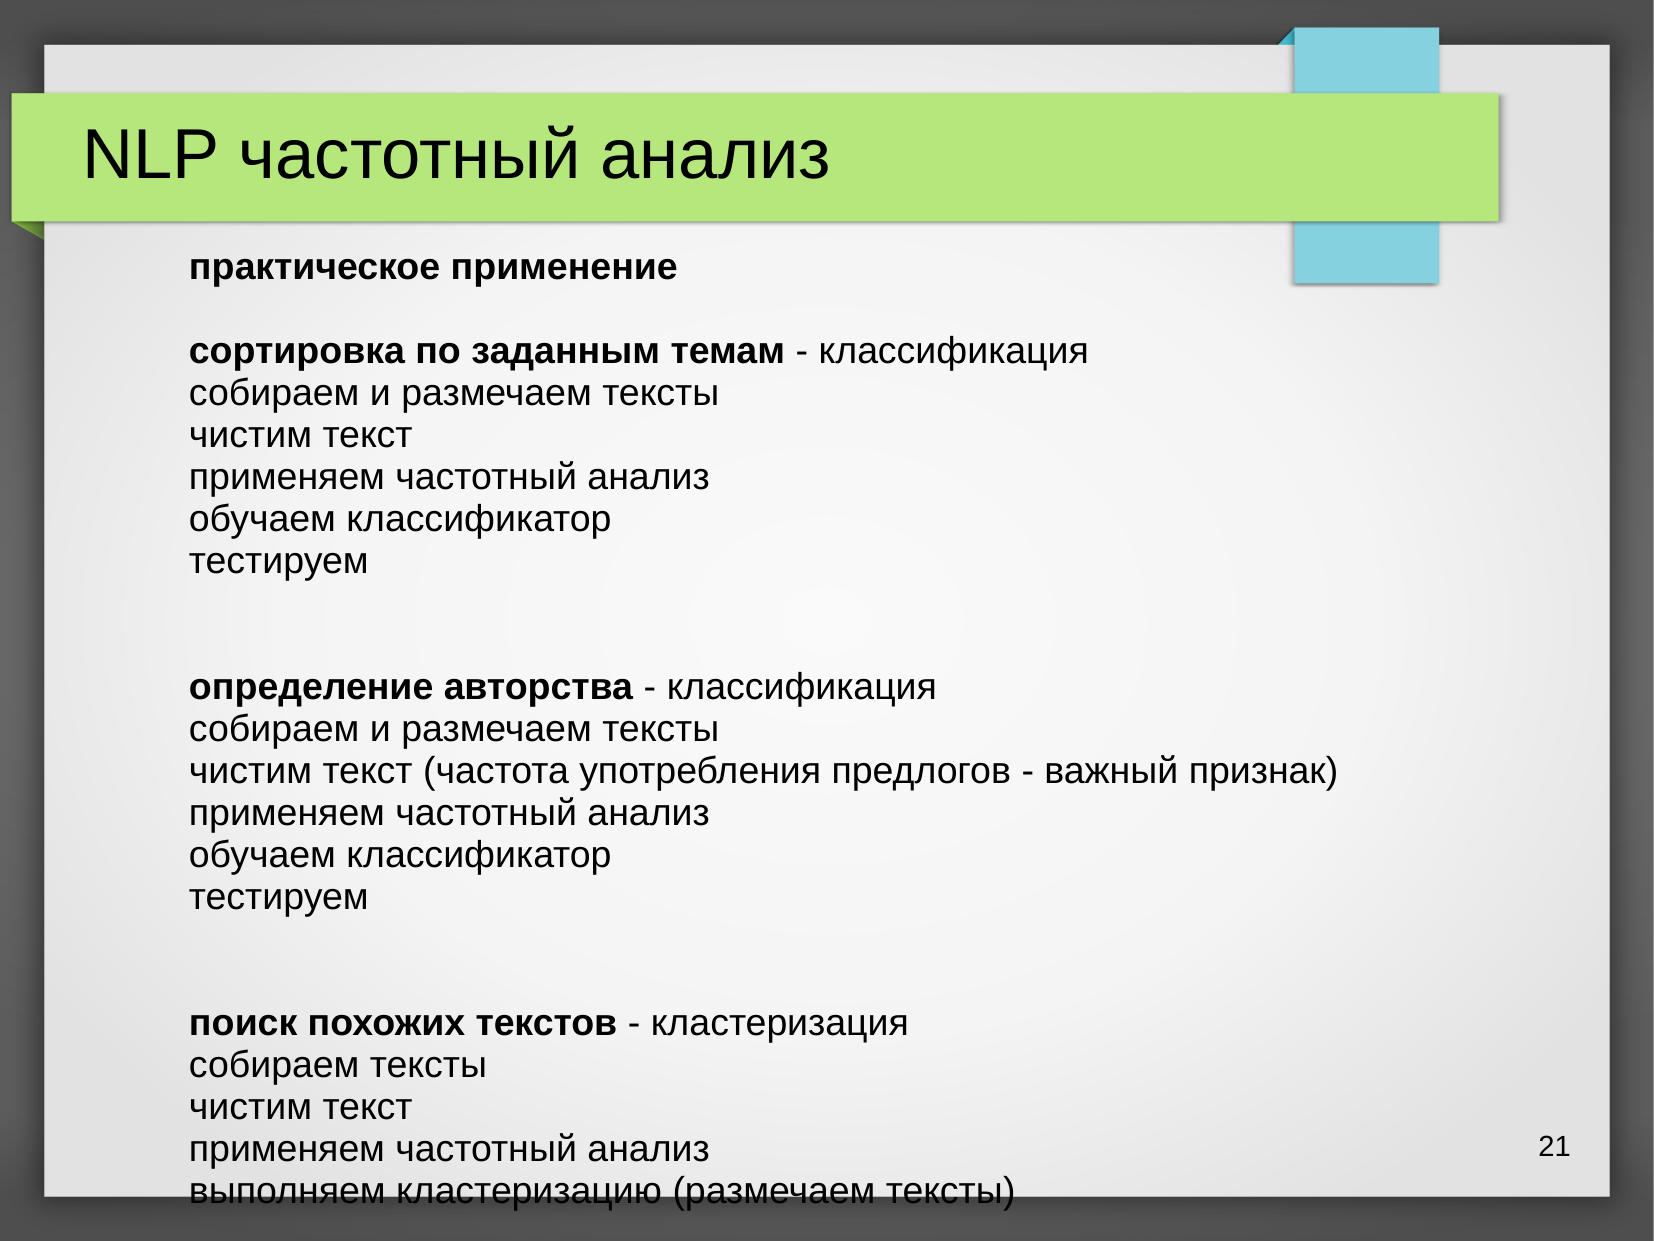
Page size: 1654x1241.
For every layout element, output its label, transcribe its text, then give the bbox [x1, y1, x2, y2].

title NLP частотный анализ [82, 118, 1406, 189]
picture [0, 0, 1654, 1241]
text_box практическое применение сортировка по заданным темам - классификация собираем и размечаем тексты чистим текст применяем частотный анализ обучаем классификатор тестируем определение авторства - классификация собираем и размечаем тексты чистим текст (частота употребления предлогов - важный признак) применяем частотный анализ обучаем классификатор тестируем поиск похожих текстов - кластеризация собираем тексты чистим текст применяем частотный анализ выполняем кластеризацию (размечаем тексты) [188, 245, 1477, 1108]
